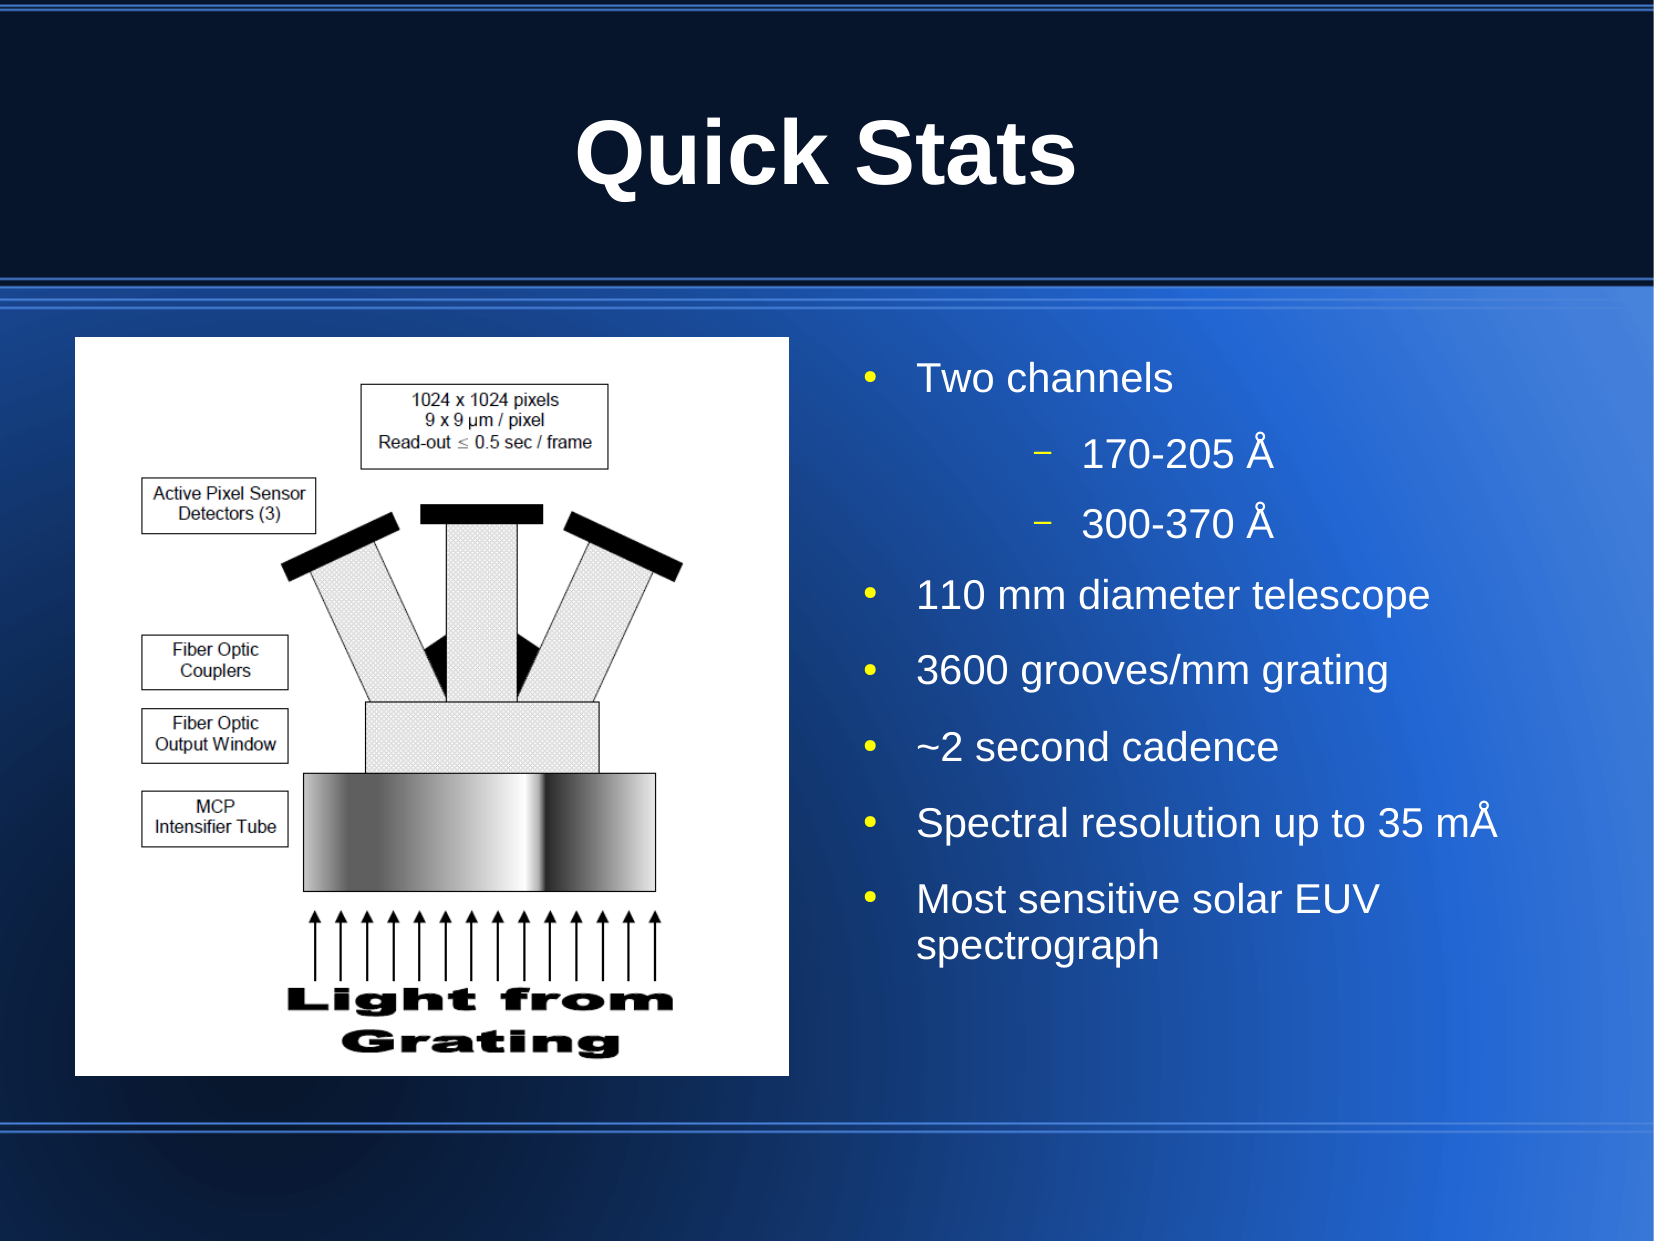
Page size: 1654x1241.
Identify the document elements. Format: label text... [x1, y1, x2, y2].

list Two channels 170-205 Å 300-370 Å 110 mm diameter telescope 3600 grooves/mm grating ~2 second cadence Spectral resolution up to 35 mÅ Most sensitive solar EUV spectrograph [845, 355, 1572, 1058]
picture [0, 0, 1654, 1241]
title Quick Stats [82, 49, 1571, 257]
